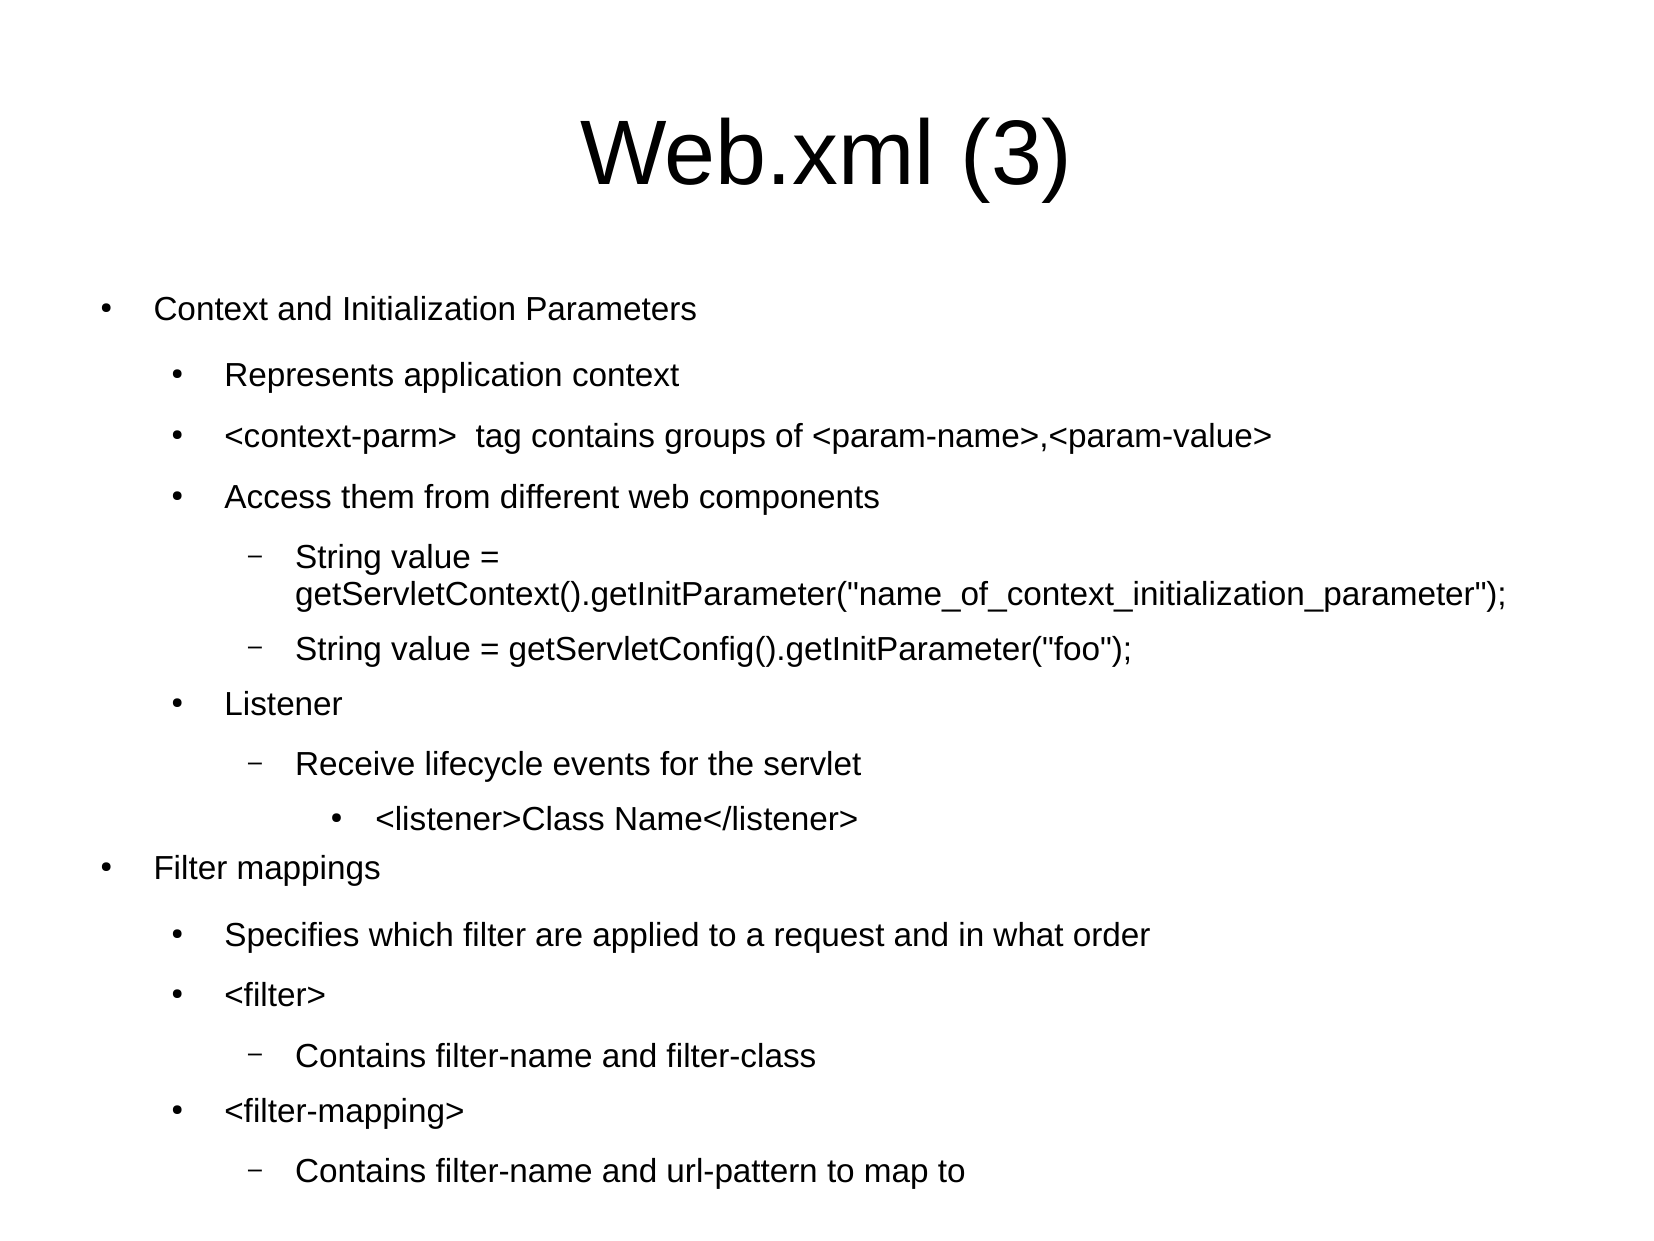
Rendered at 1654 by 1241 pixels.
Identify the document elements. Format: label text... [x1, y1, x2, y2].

title Web.xml (3) [82, 49, 1571, 257]
list Context and Initialization Parameters Represents application context <context-parm> tag contains groups of <param-name>,<param-value> Access them from different web components String value = getServletContext().getInitParameter("name_of_context_initialization_parameter"); String value = getServletConfig().getInitParameter("foo"); Listener Receive lifecycle events for the servlet <listener>Class Name</listener> Filter mappings Specifies which filter are applied to a request and in what order <filter> Contains filter-name and filter-class <filter-mapping> Contains filter-name and url-pattern to map to [82, 290, 1571, 1194]
